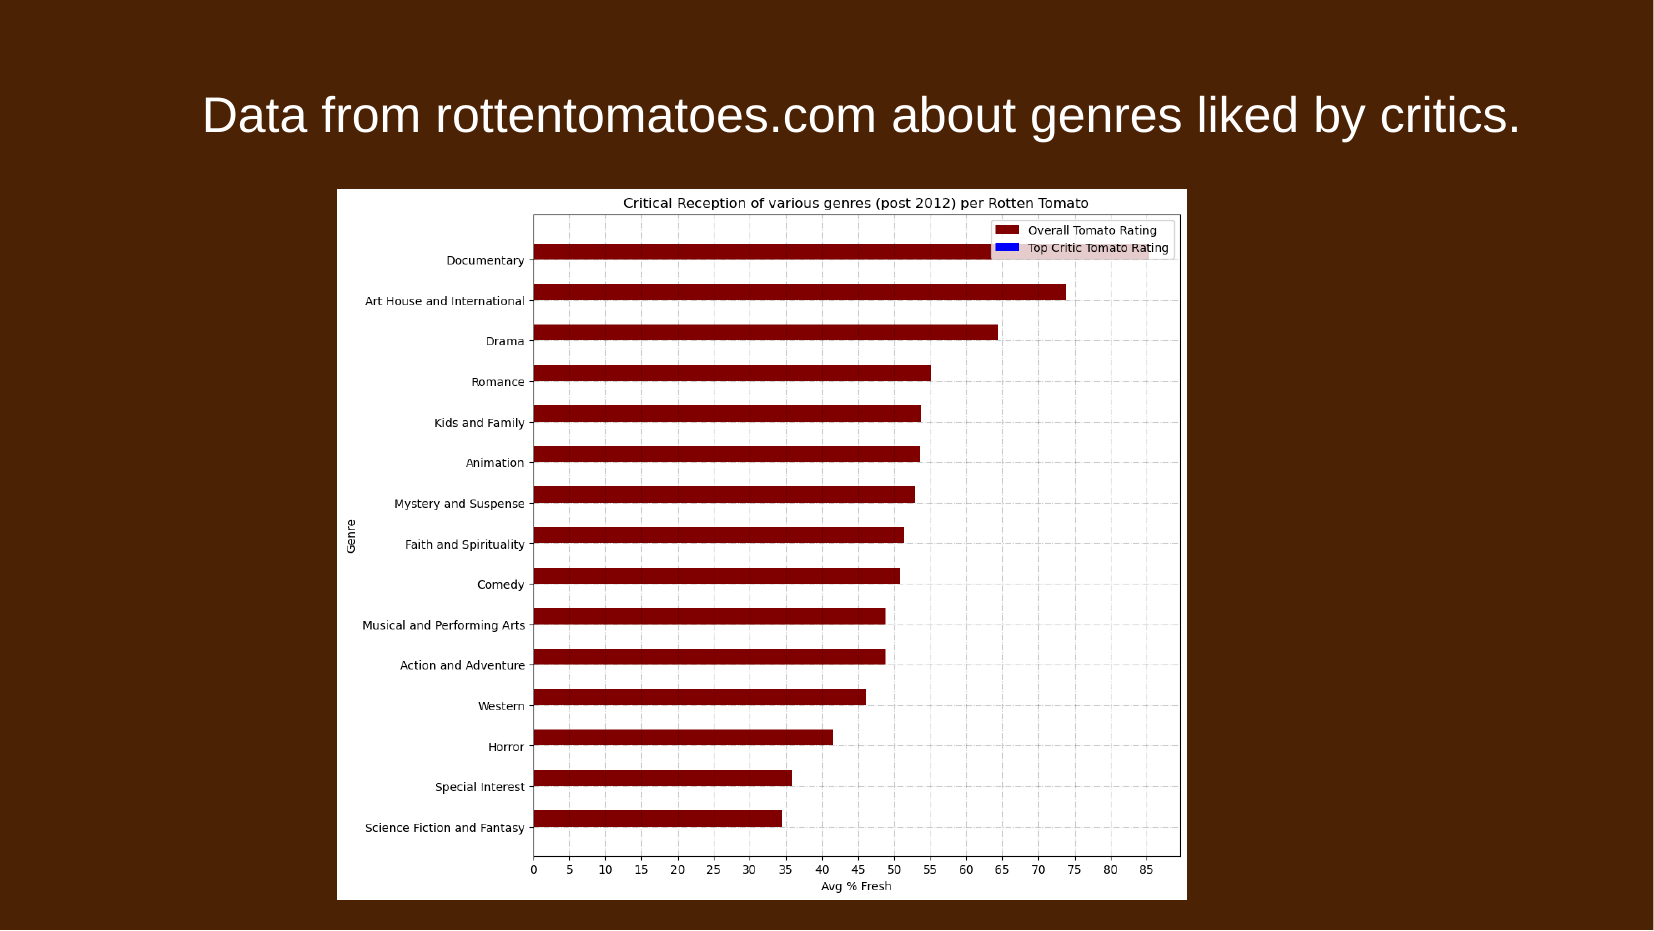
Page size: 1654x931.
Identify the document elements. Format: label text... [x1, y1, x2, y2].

picture [337, 189, 1187, 901]
title Data from rottentomatoes.com about genres liked by critics. [82, 37, 1571, 193]
